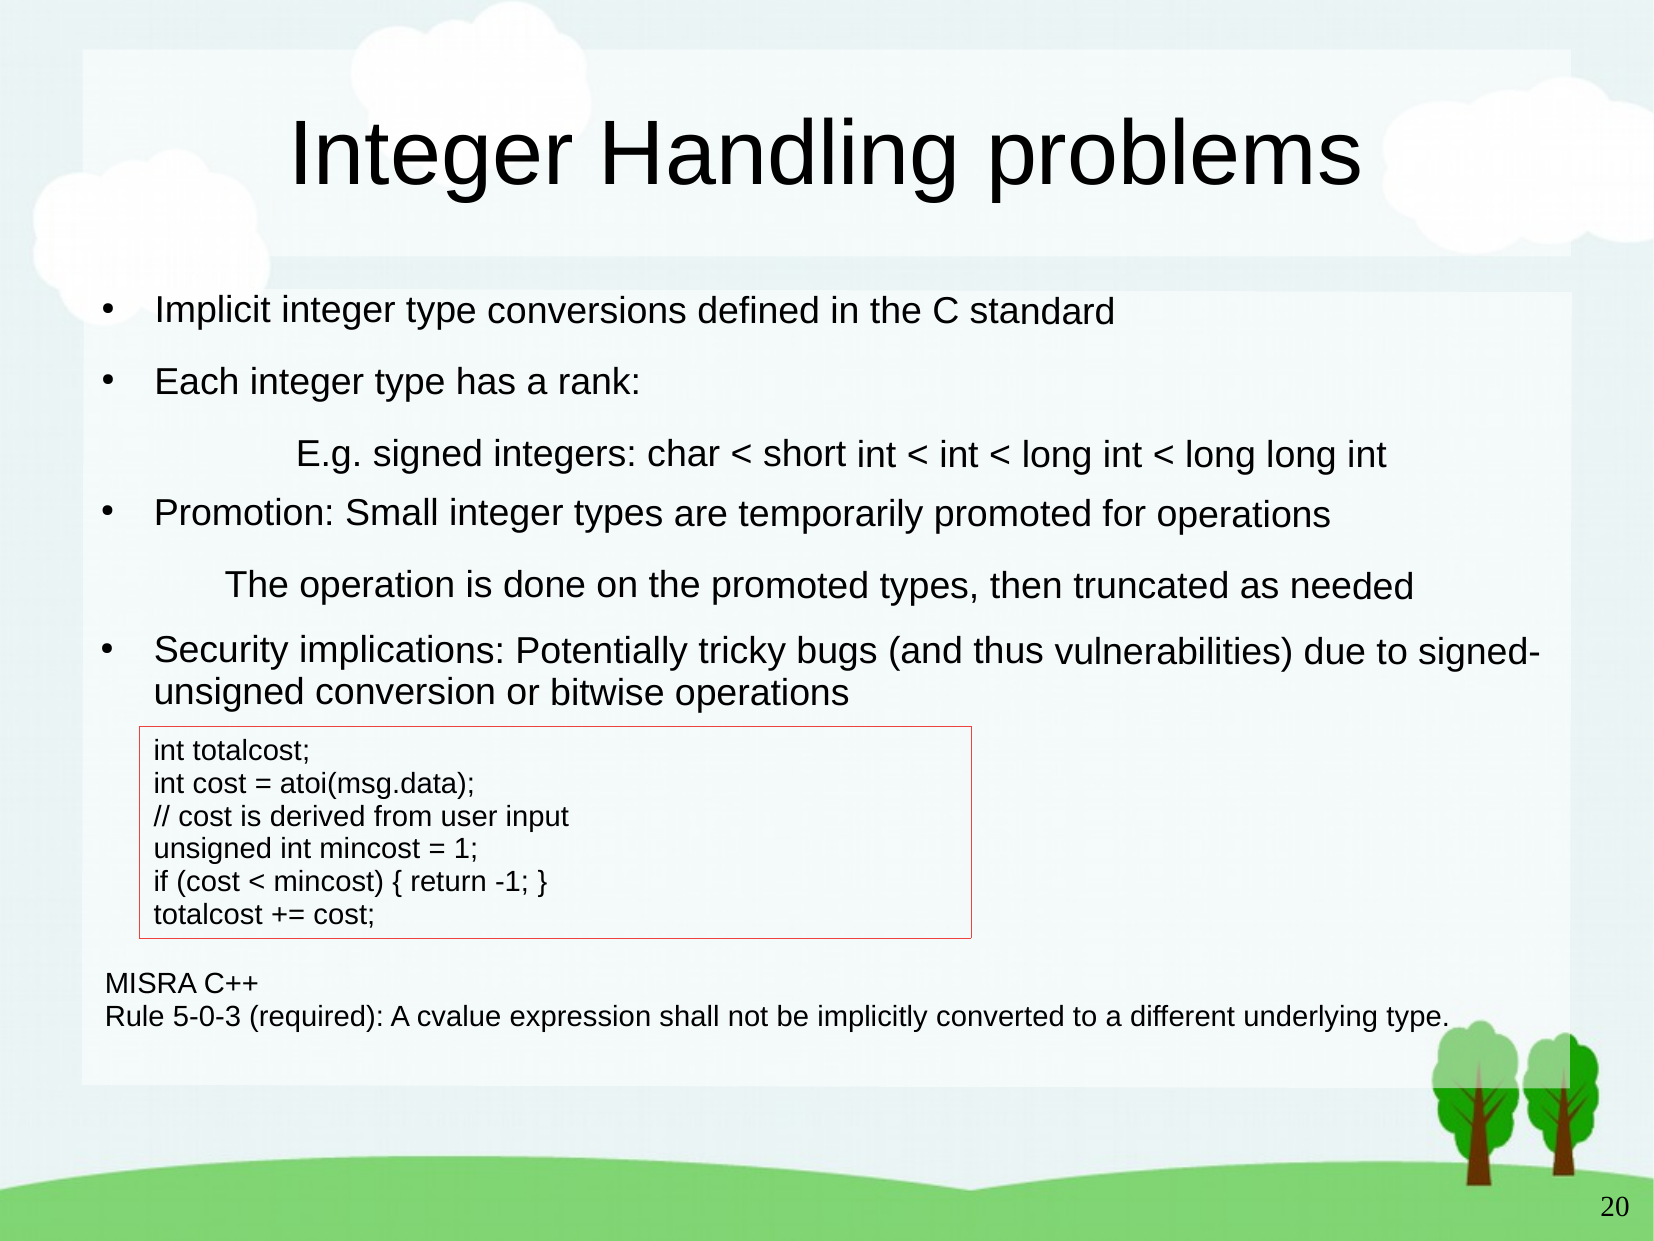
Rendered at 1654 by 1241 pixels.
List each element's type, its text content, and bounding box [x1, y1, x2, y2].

table_header int totalcost; int cost = atoi(msg.data); // cost is derived from user input unsigned int mincost = 1; if (cost < mincost) { return -1; } totalcost += cost; [140, 727, 971, 938]
text_box MISRA C++ Rule 5-0-3 (required): A cvalue expression shall not be implicitly converted to a different underlying type. [90, 960, 1468, 1041]
title Integer Handling problems [82, 49, 1571, 257]
picture [0, 0, 1654, 1241]
list Implicit integer type conversions defined in the C standard Each integer type has a rank: E.g. signed integers: char < short int < int < long int < long long int Promotion: Small integer types are temporarily promoted for operations The operation is done on the promoted types, then truncated as needed Security implications: Potentially tricky bugs (and thus vulnerabilities) due to signed-unsigned conversion or bitwise operations [81, 288, 1572, 1089]
